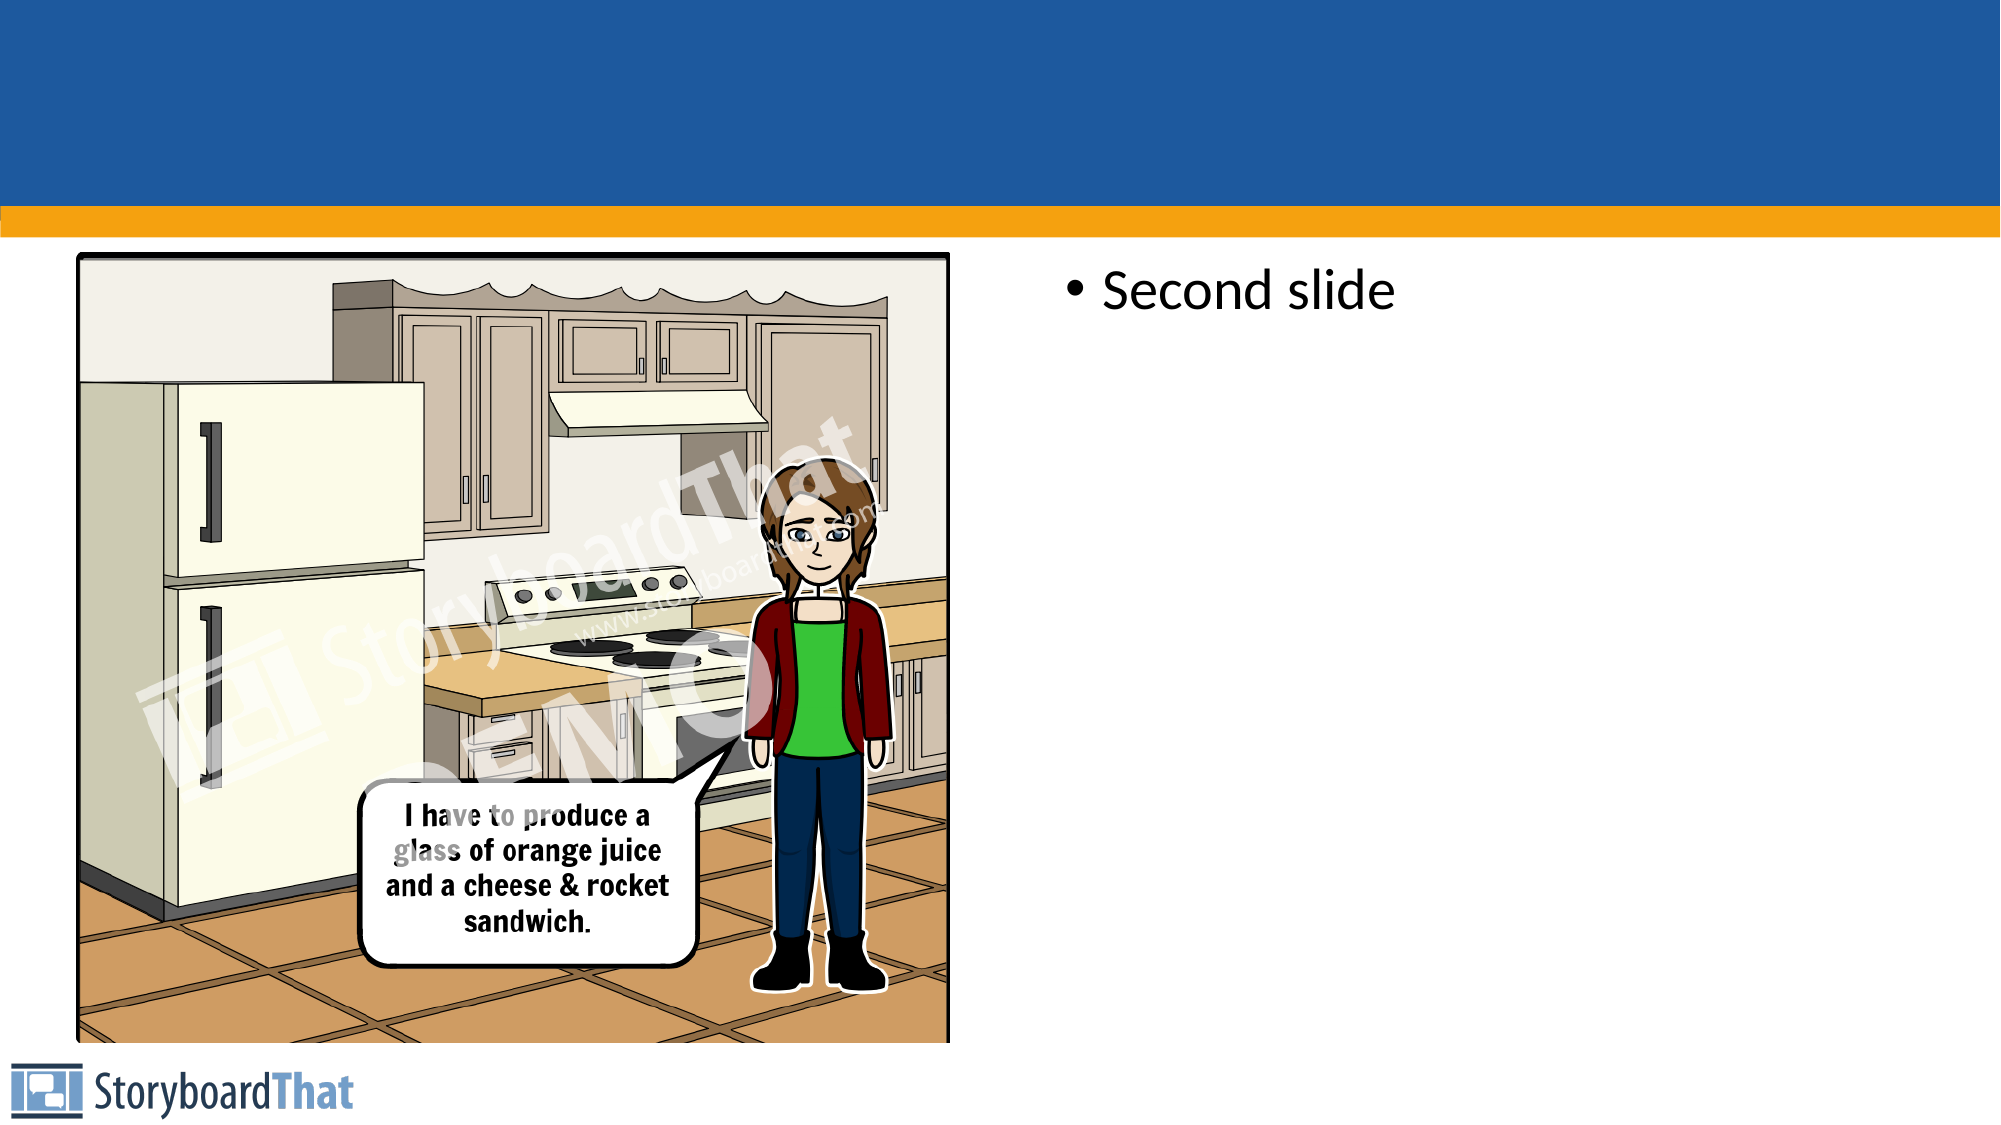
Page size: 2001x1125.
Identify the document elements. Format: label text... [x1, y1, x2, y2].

picture [75, 251, 951, 1044]
picture [9, 1060, 357, 1120]
list Second slide [1050, 251, 1950, 1044]
